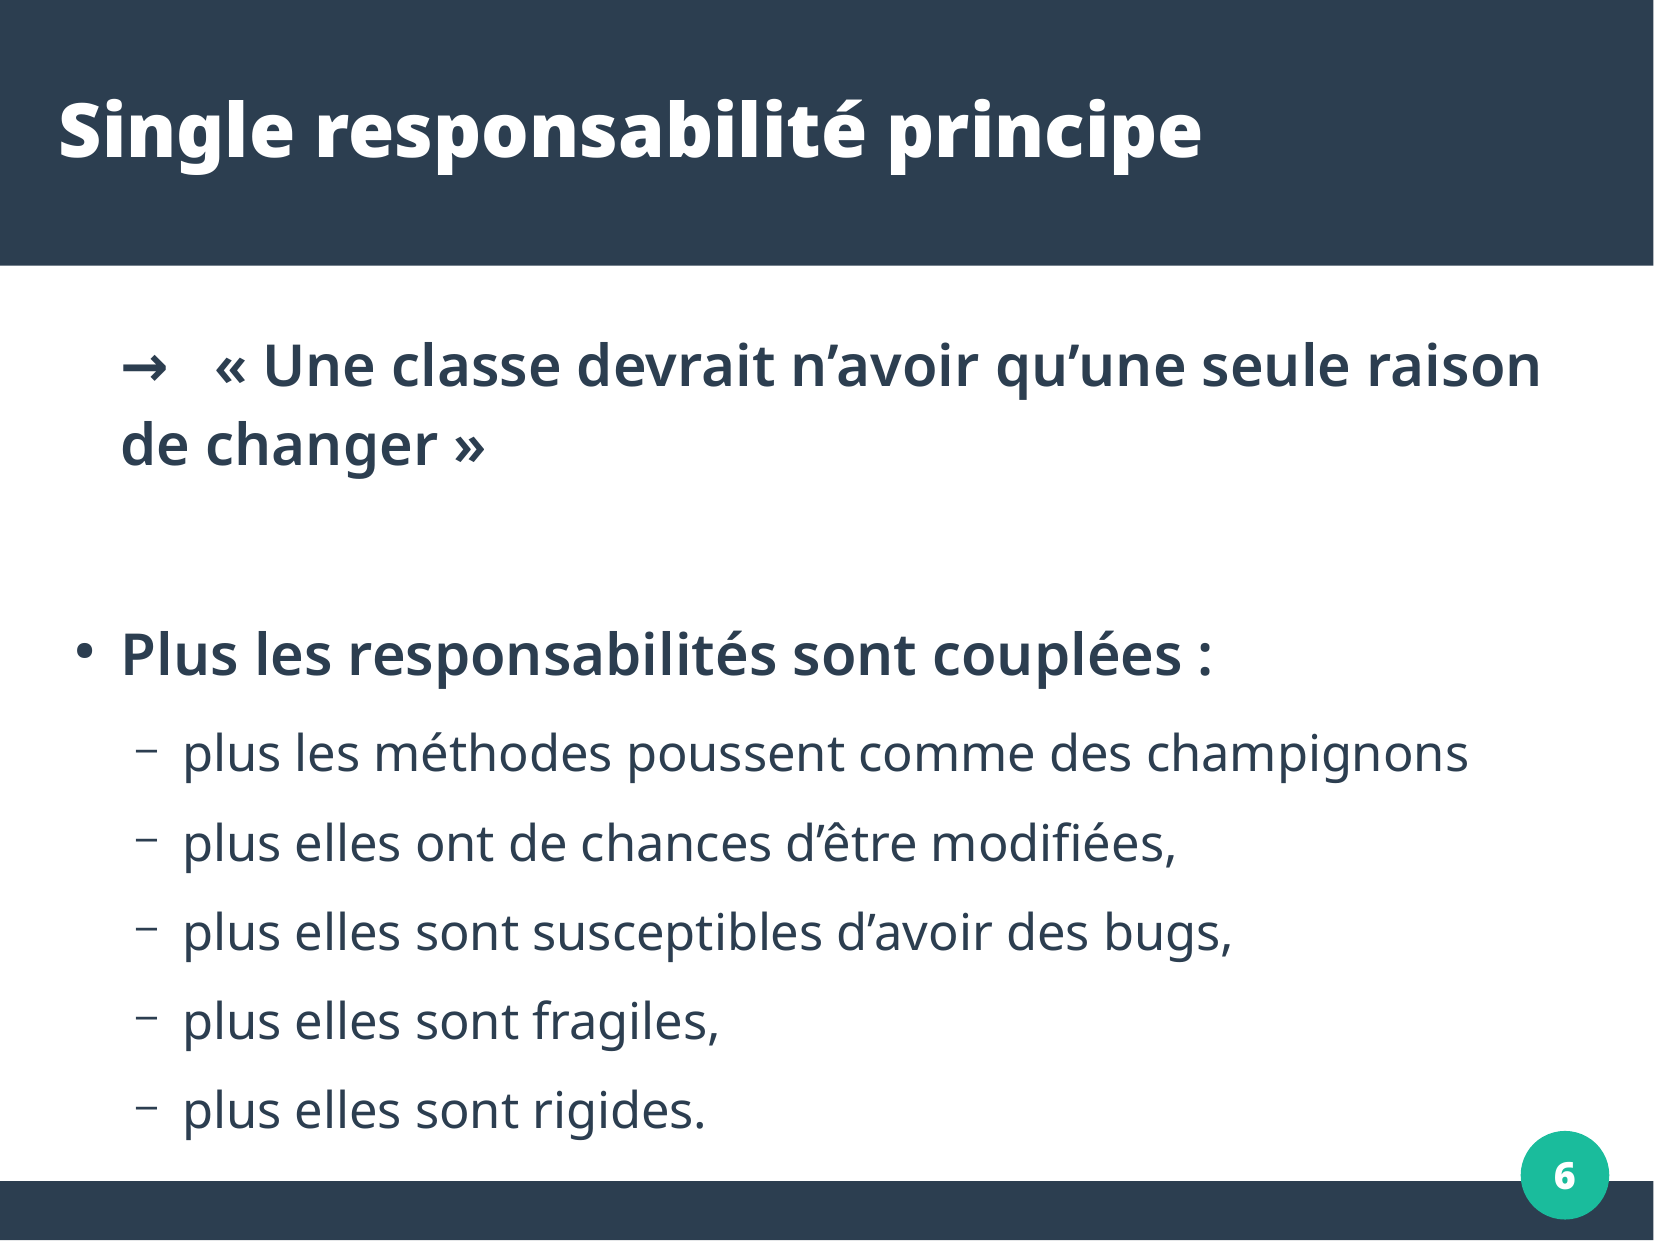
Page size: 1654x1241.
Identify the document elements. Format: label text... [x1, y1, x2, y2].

list → « Une classe devrait n’avoir qu’une seule raison de changer » Plus les responsabilités sont couplées : plus les méthodes poussent comme des champignons plus elles ont de chances d’être modifiées, plus elles sont susceptibles d’avoir des bugs, plus elles sont fragiles, plus elles sont rigides. [59, 324, 1595, 1152]
title Single responsabilité principe [59, 49, 1595, 207]
